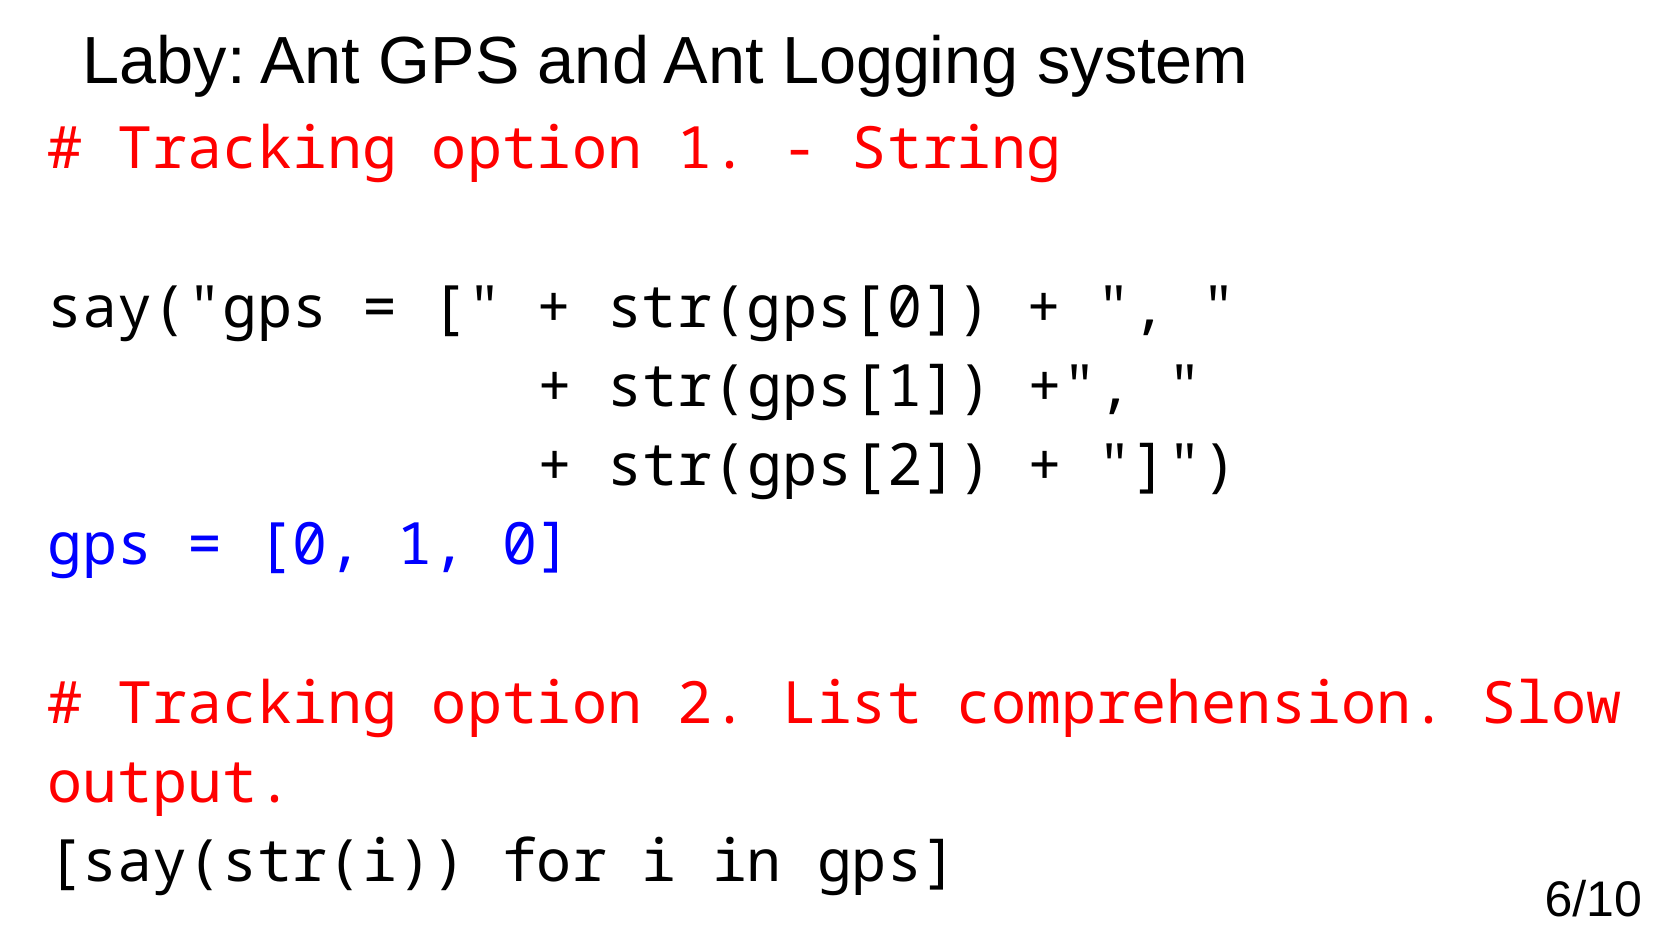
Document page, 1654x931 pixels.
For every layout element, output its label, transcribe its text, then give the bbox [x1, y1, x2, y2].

subtitle # Tracking option 1. - String say("gps = [" + str(gps[0]) + ", " + str(gps[1]) +", " + str(gps[2]) + "]") gps = [0, 1, 0] # Tracking option 2. List comprehension. Slow output. [say(str(i)) for i in gps] 0 1 0 [47, 106, 1654, 922]
title Laby: Ant GPS and Ant Logging system [82, 22, 1571, 98]
title 6/10 [1523, 871, 1642, 931]
